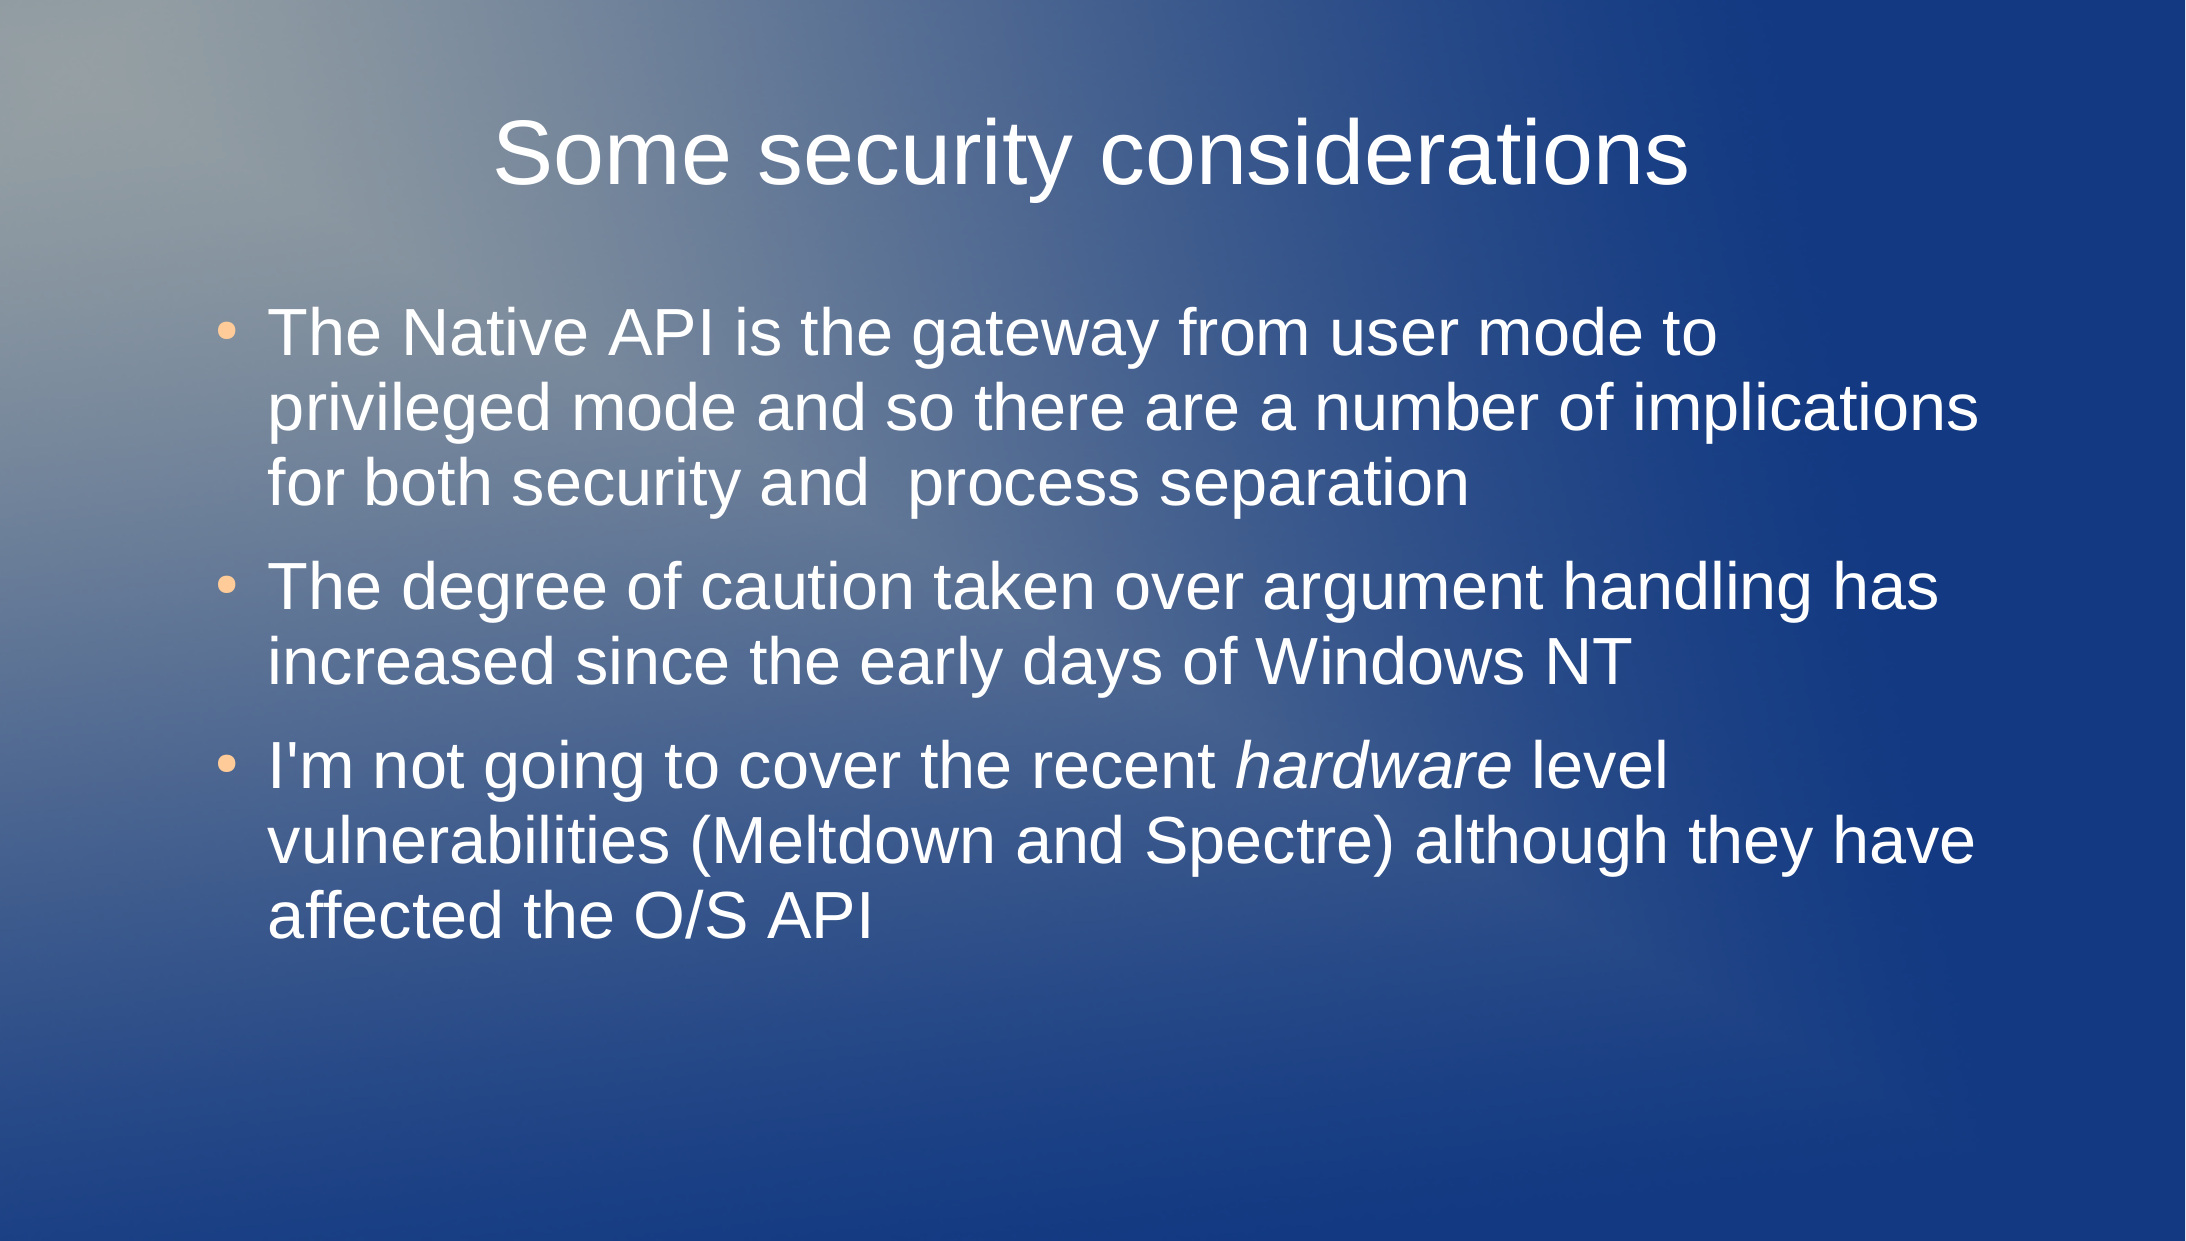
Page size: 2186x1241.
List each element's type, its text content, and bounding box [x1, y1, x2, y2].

picture [0, 0, 2186, 1241]
list The Native API is the gateway from user mode to privileged mode and so there are a number of implications for both security and process separation The degree of caution taken over argument handling has increased since the early days of Windows NT I'm not going to cover the recent hardware level vulnerabilities (Meltdown and Spectre) although they have affected the O/S API [197, 295, 2022, 1229]
title Some security considerations [109, 49, 2076, 257]
